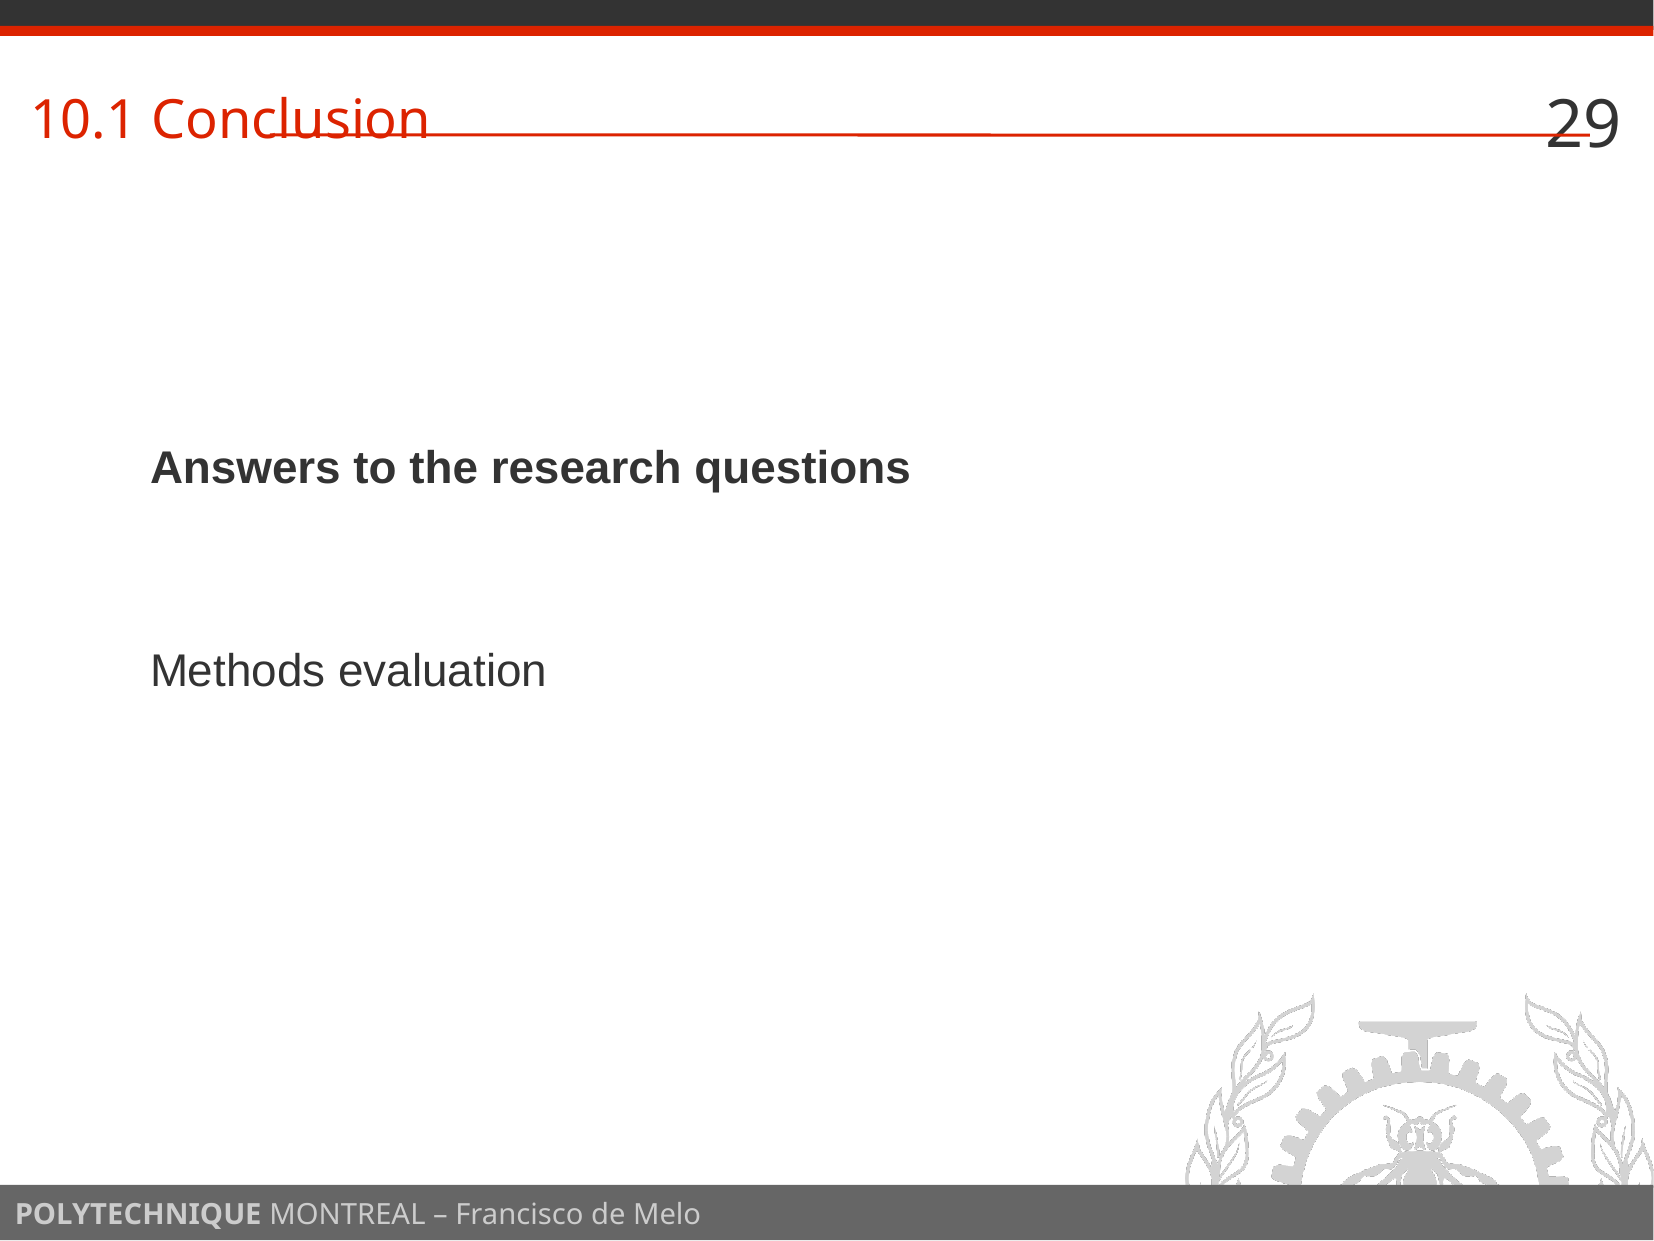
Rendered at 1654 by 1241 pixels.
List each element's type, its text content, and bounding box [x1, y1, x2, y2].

text_box 29 [1544, 30, 1654, 173]
text_box 10.1 Conclusion [29, 47, 1425, 273]
text_box Answers to the research questions Methods evaluation [149, 227, 1545, 917]
text_box POLYTECHNIQUE MONTREAL – Francisco de Melo [0, 1184, 1654, 1241]
picture [1185, 967, 1654, 1184]
text_box [0, 0, 1654, 36]
